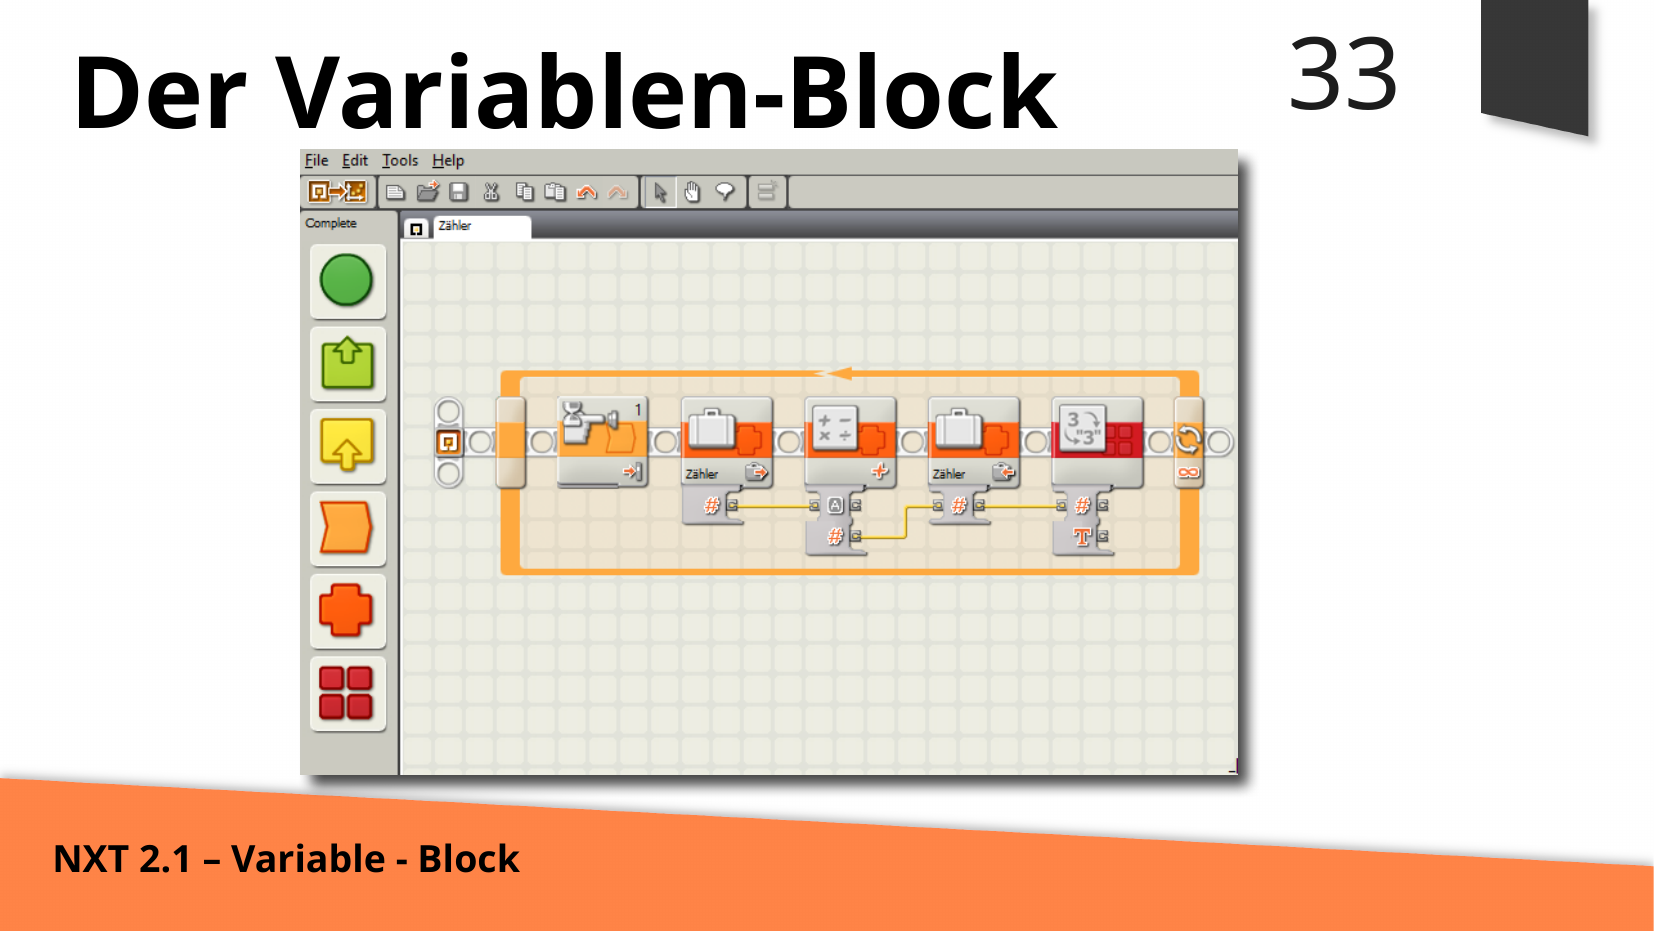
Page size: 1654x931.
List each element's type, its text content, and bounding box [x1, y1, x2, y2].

title Der Variablen-Block [0, 0, 1380, 180]
text_box NXT 2.1 – Variable - Block [37, 825, 751, 901]
picture [1380, 47, 1384, 64]
picture [1380, 79, 1386, 100]
text_box <Foliennummer> [1463, 0, 1602, 157]
picture [0, 0, 1654, 931]
